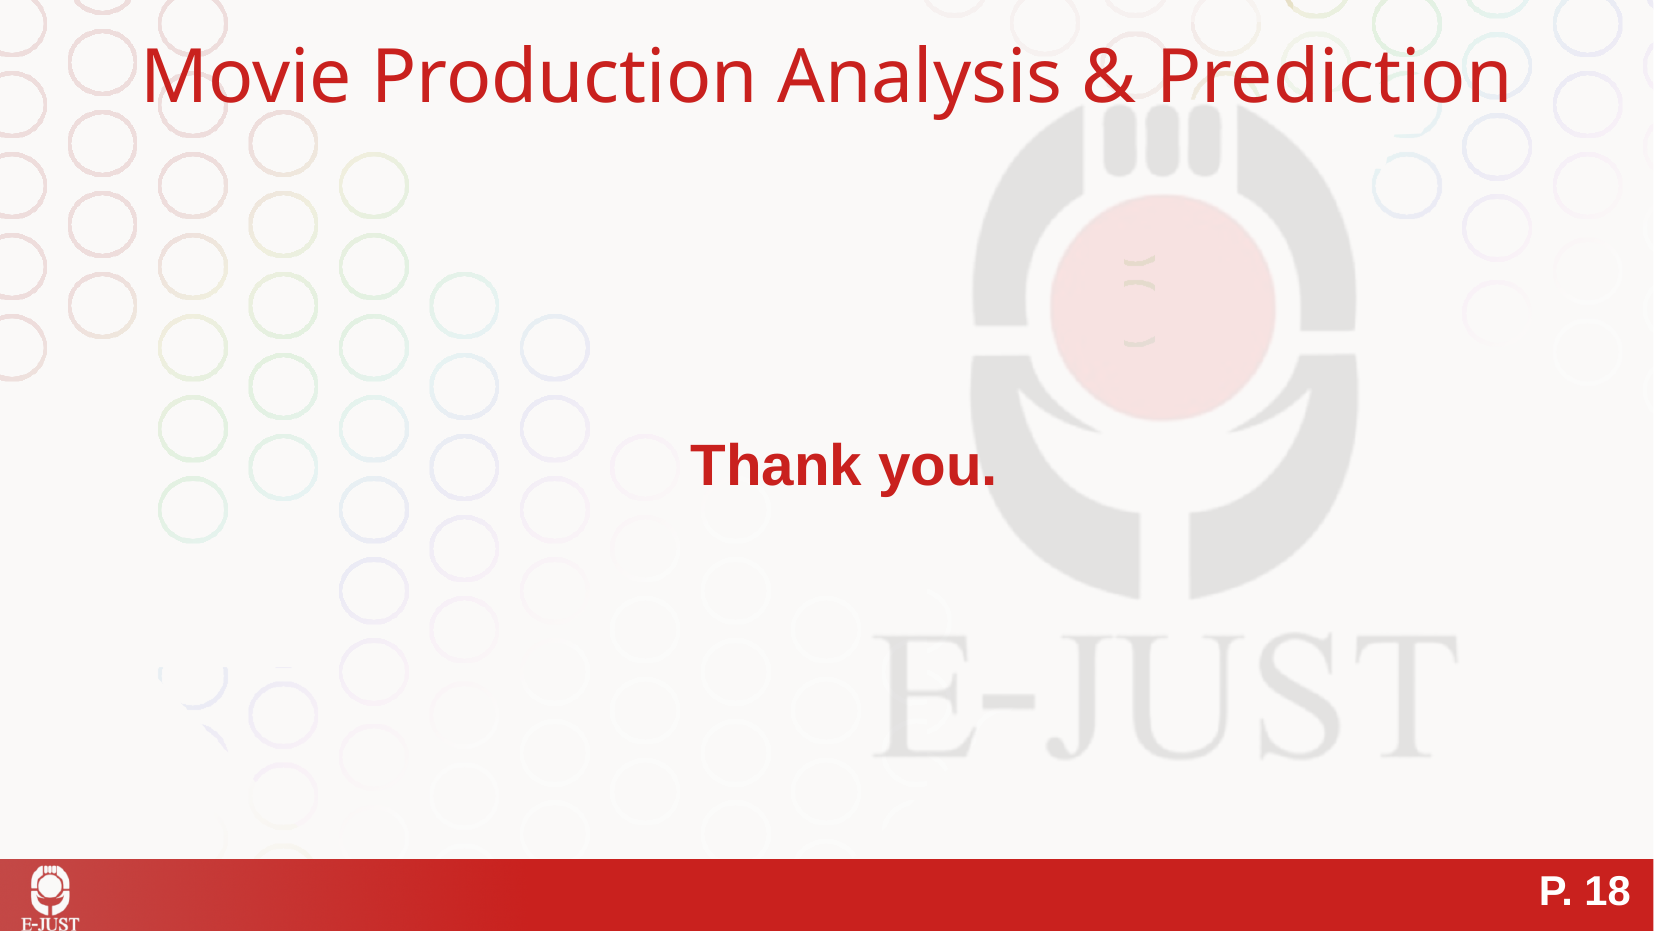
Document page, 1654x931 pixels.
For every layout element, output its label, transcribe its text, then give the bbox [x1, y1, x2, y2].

text_box P. <number> [1368, 860, 1646, 922]
picture [0, 506, 1654, 931]
text_box Thank you. [0, 425, 1654, 506]
picture [0, 0, 1654, 425]
text_box Movie Production Analysis & Prediction [32, 14, 1622, 139]
